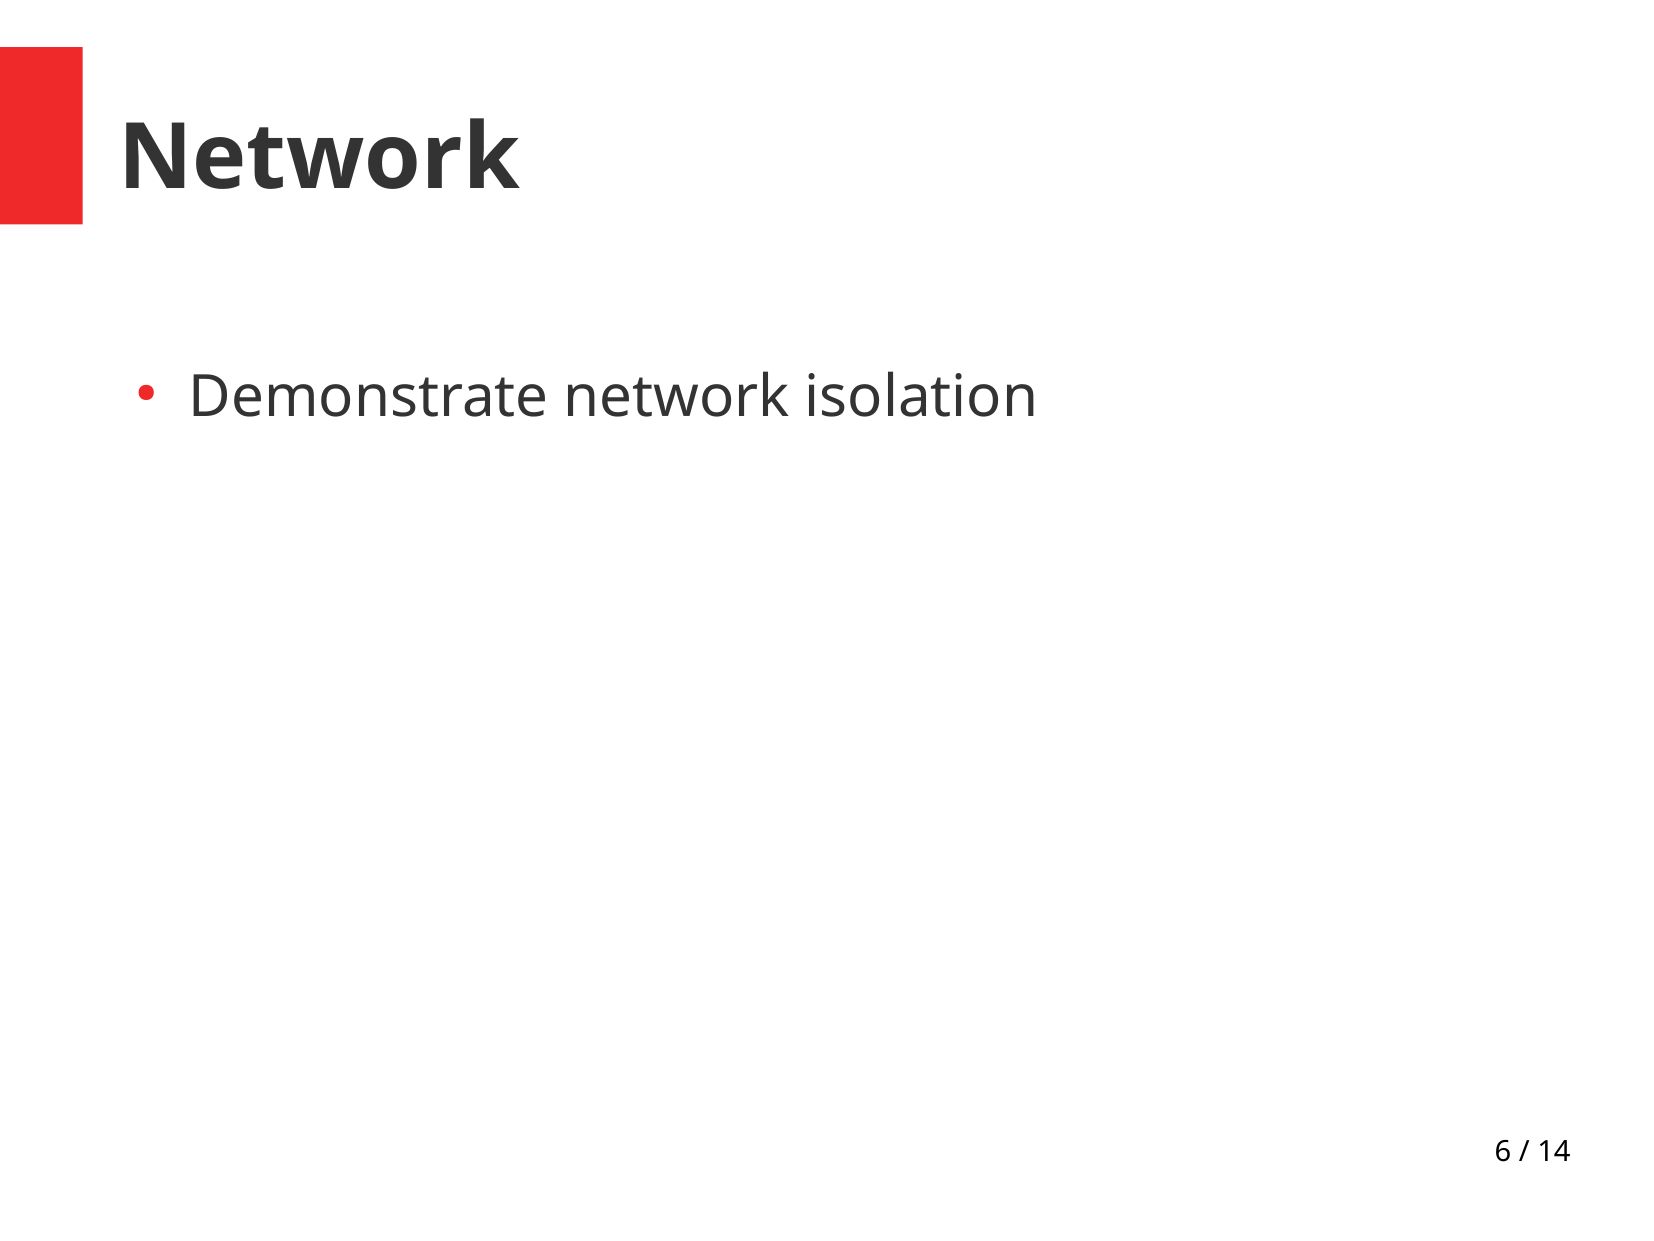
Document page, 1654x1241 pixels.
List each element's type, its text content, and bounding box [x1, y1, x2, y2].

title Network [118, 49, 1571, 257]
list Demonstrate network isolation [118, 354, 1536, 1074]
